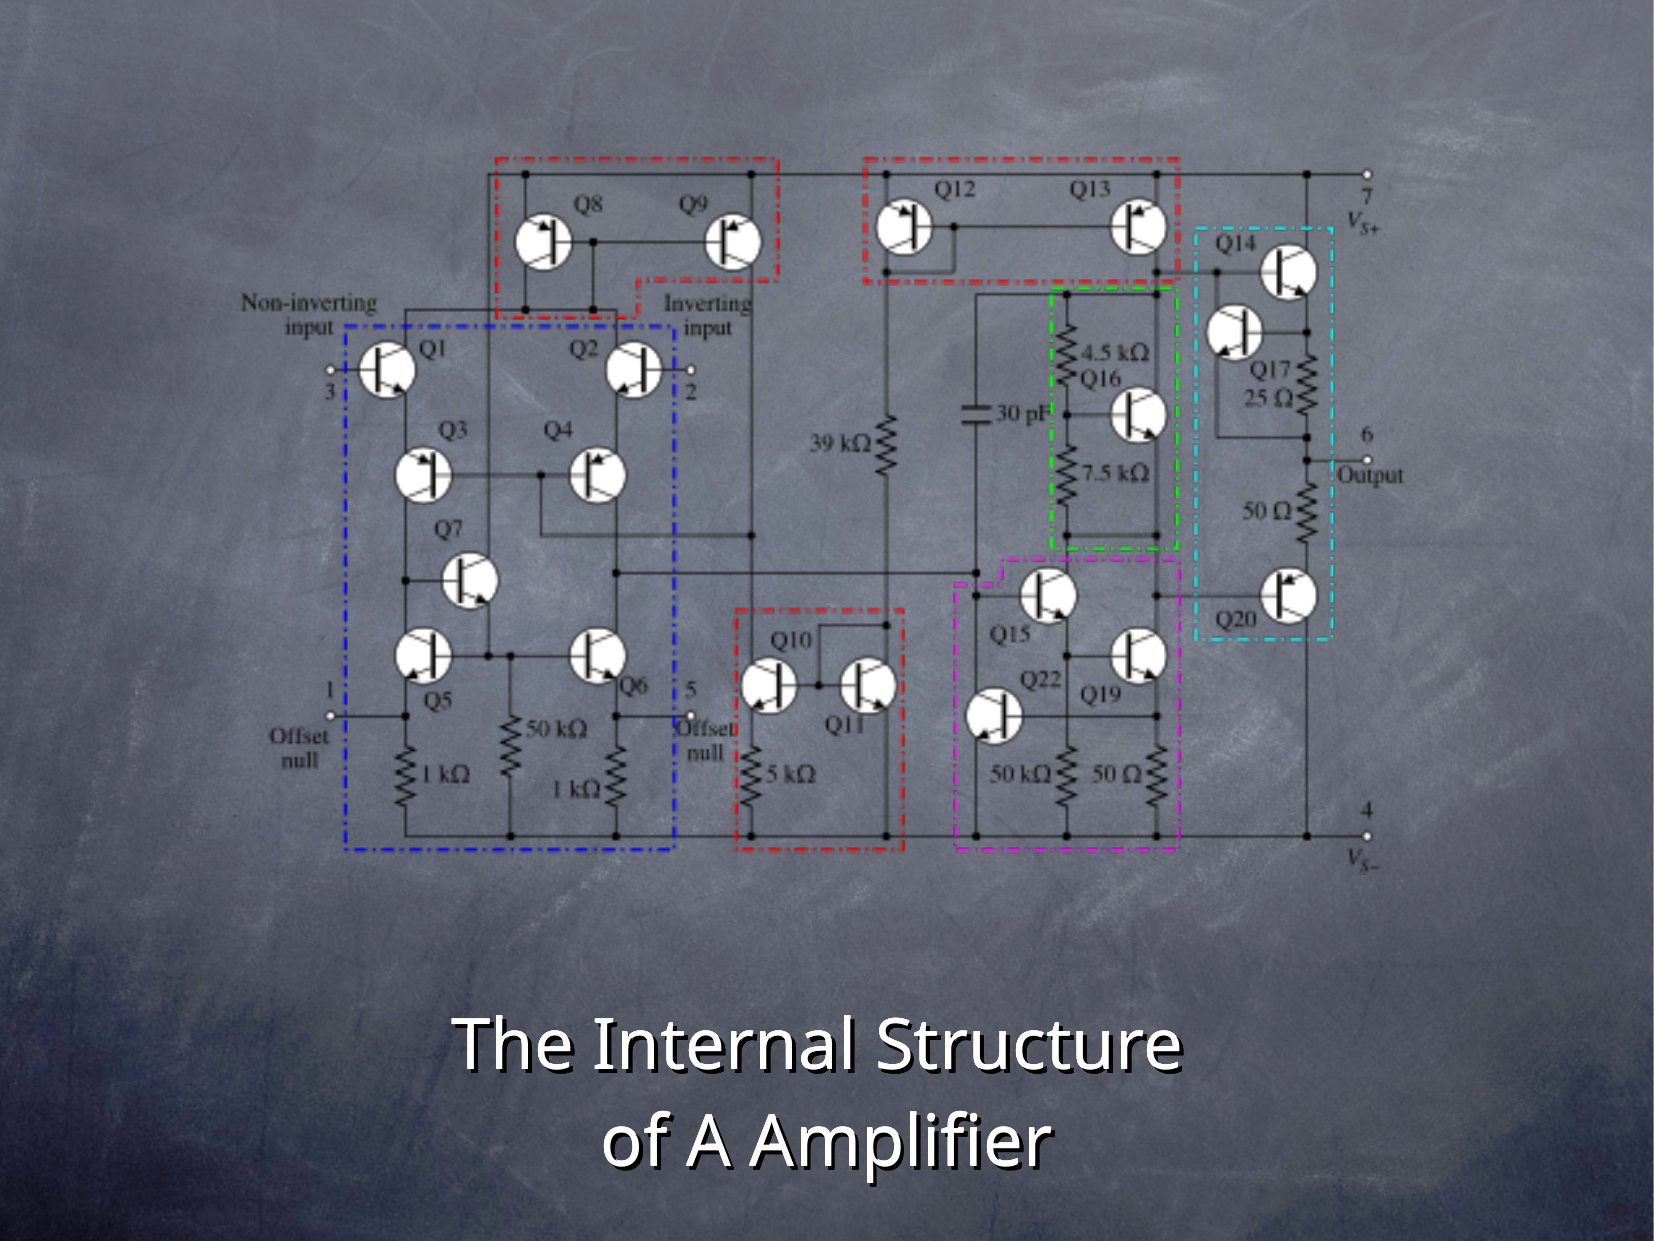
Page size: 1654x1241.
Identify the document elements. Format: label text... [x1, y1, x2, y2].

text_box The Internal Structure of A Amplifier [265, 986, 1388, 1163]
picture [0, 0, 1654, 1241]
